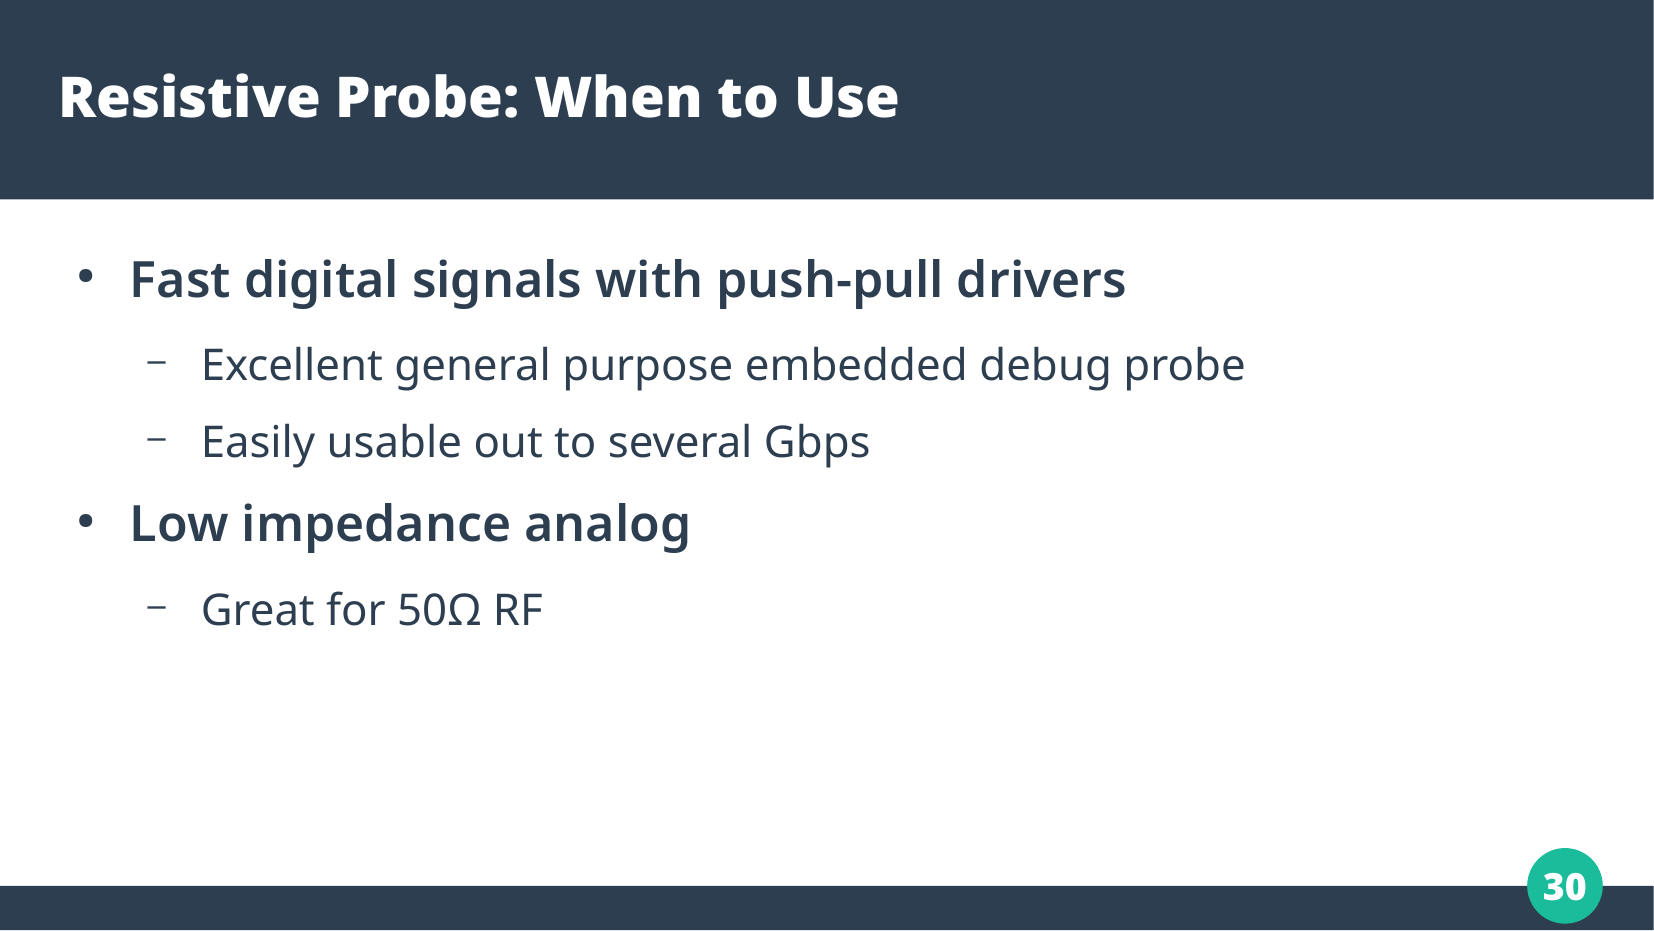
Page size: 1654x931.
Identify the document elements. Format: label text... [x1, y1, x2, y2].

title Resistive Probe: When to Use [59, 37, 1595, 155]
list Fast digital signals with push-pull drivers Excellent general purpose embedded debug probe Easily usable out to several Gbps Low impedance analog Great for 50Ω RF [59, 243, 1595, 864]
